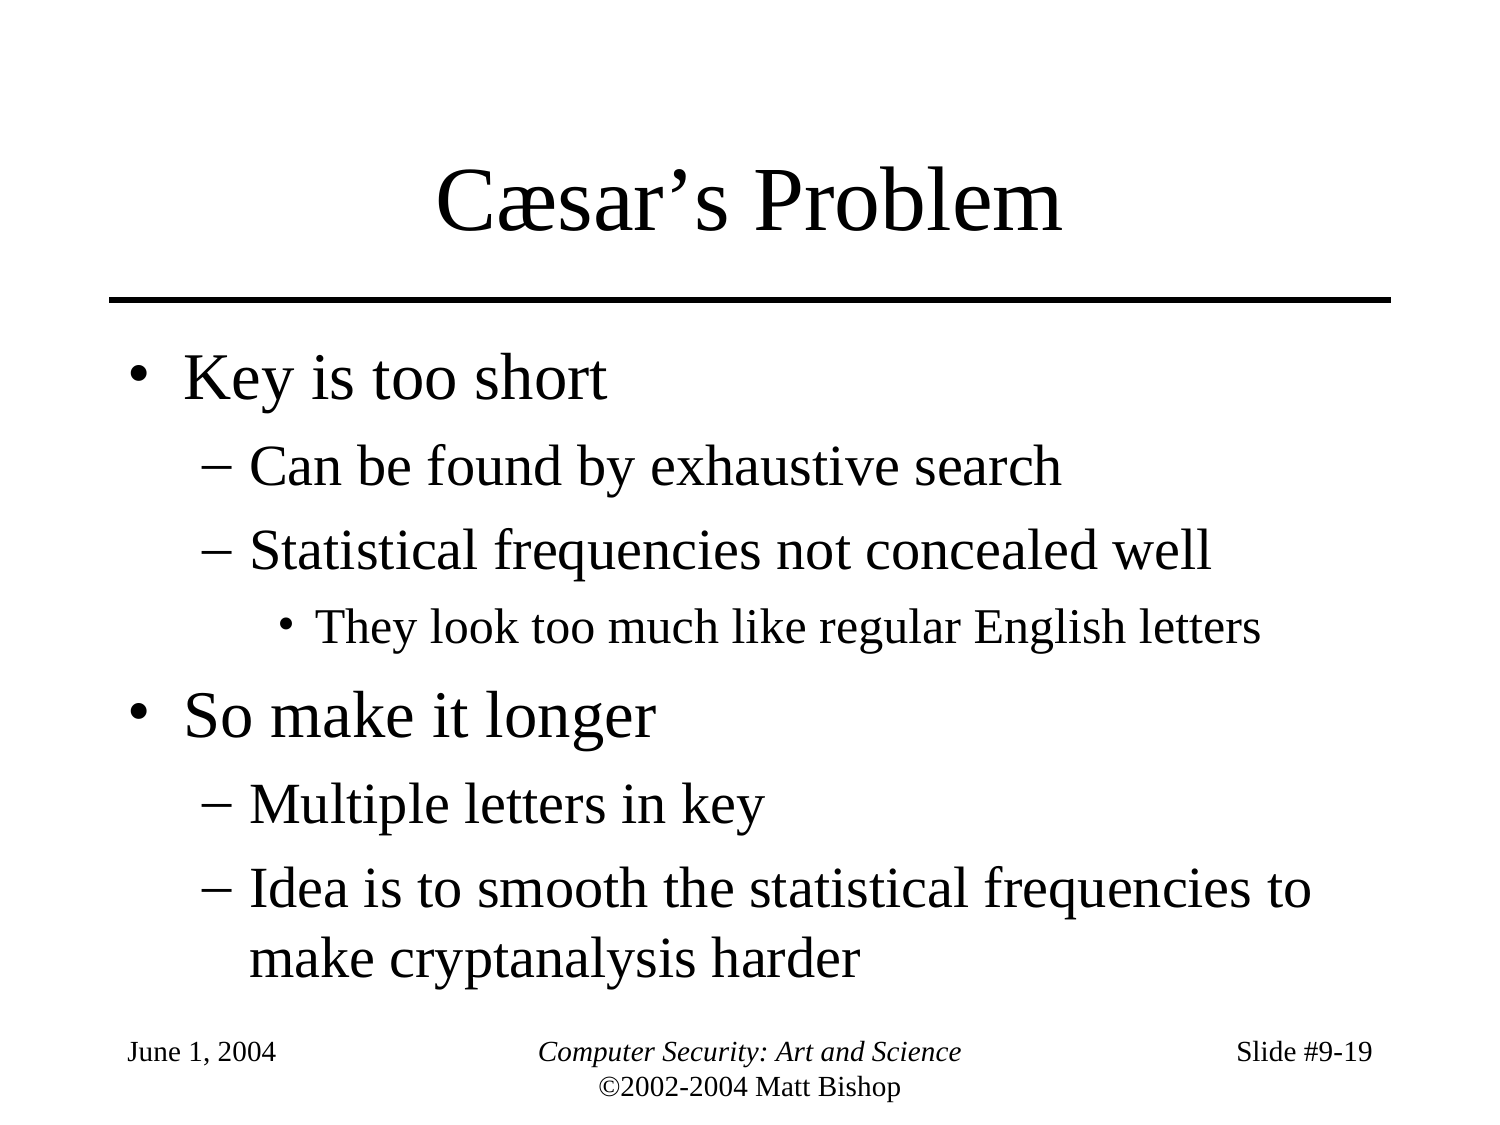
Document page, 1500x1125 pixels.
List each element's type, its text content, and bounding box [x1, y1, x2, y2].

list Key is too short Can be found by exhaustive search Statistical frequencies not concealed well They look too much like regular English letters So make it longer Multiple letters in key Idea is to smooth the statistical frequencies to make cryptanalysis harder [112, 324, 1388, 1000]
title Cæsar’s Problem [112, 99, 1388, 288]
